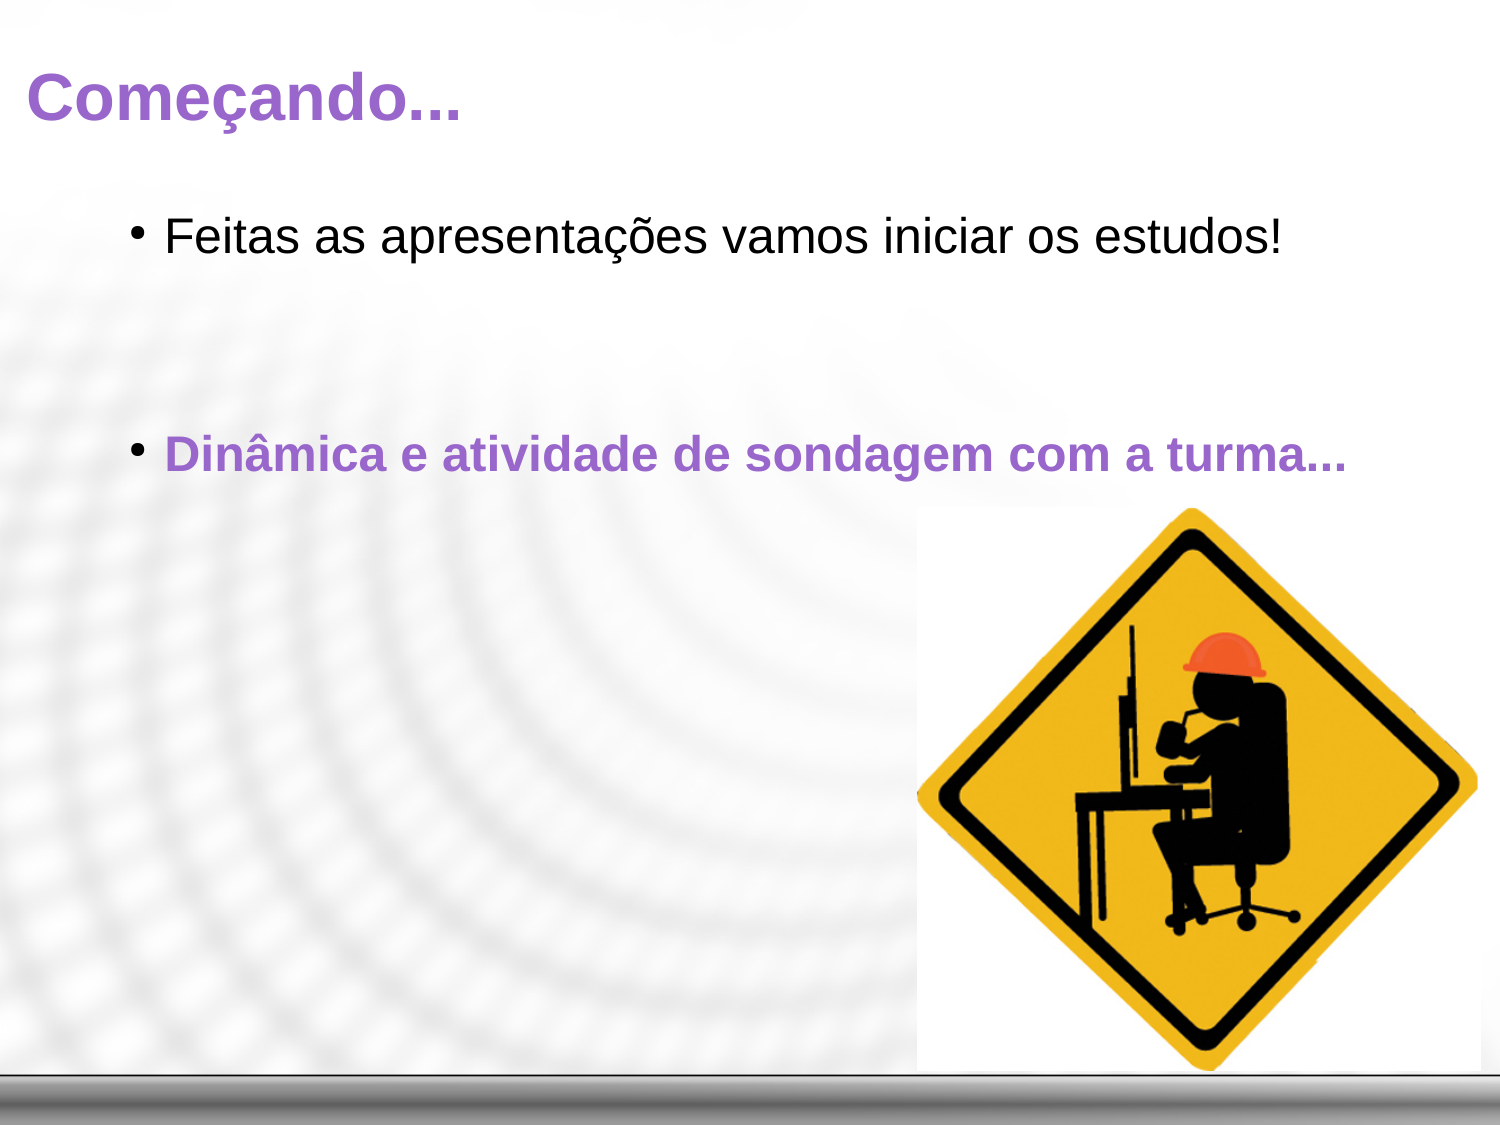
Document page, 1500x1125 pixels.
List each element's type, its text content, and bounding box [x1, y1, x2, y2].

list Feitas as apresentações vamos iniciar os estudos! Dinâmica e atividade de sondagem com a turma... [58, 196, 1442, 1036]
picture [0, 0, 1500, 1125]
title Começando... [11, 46, 1365, 142]
